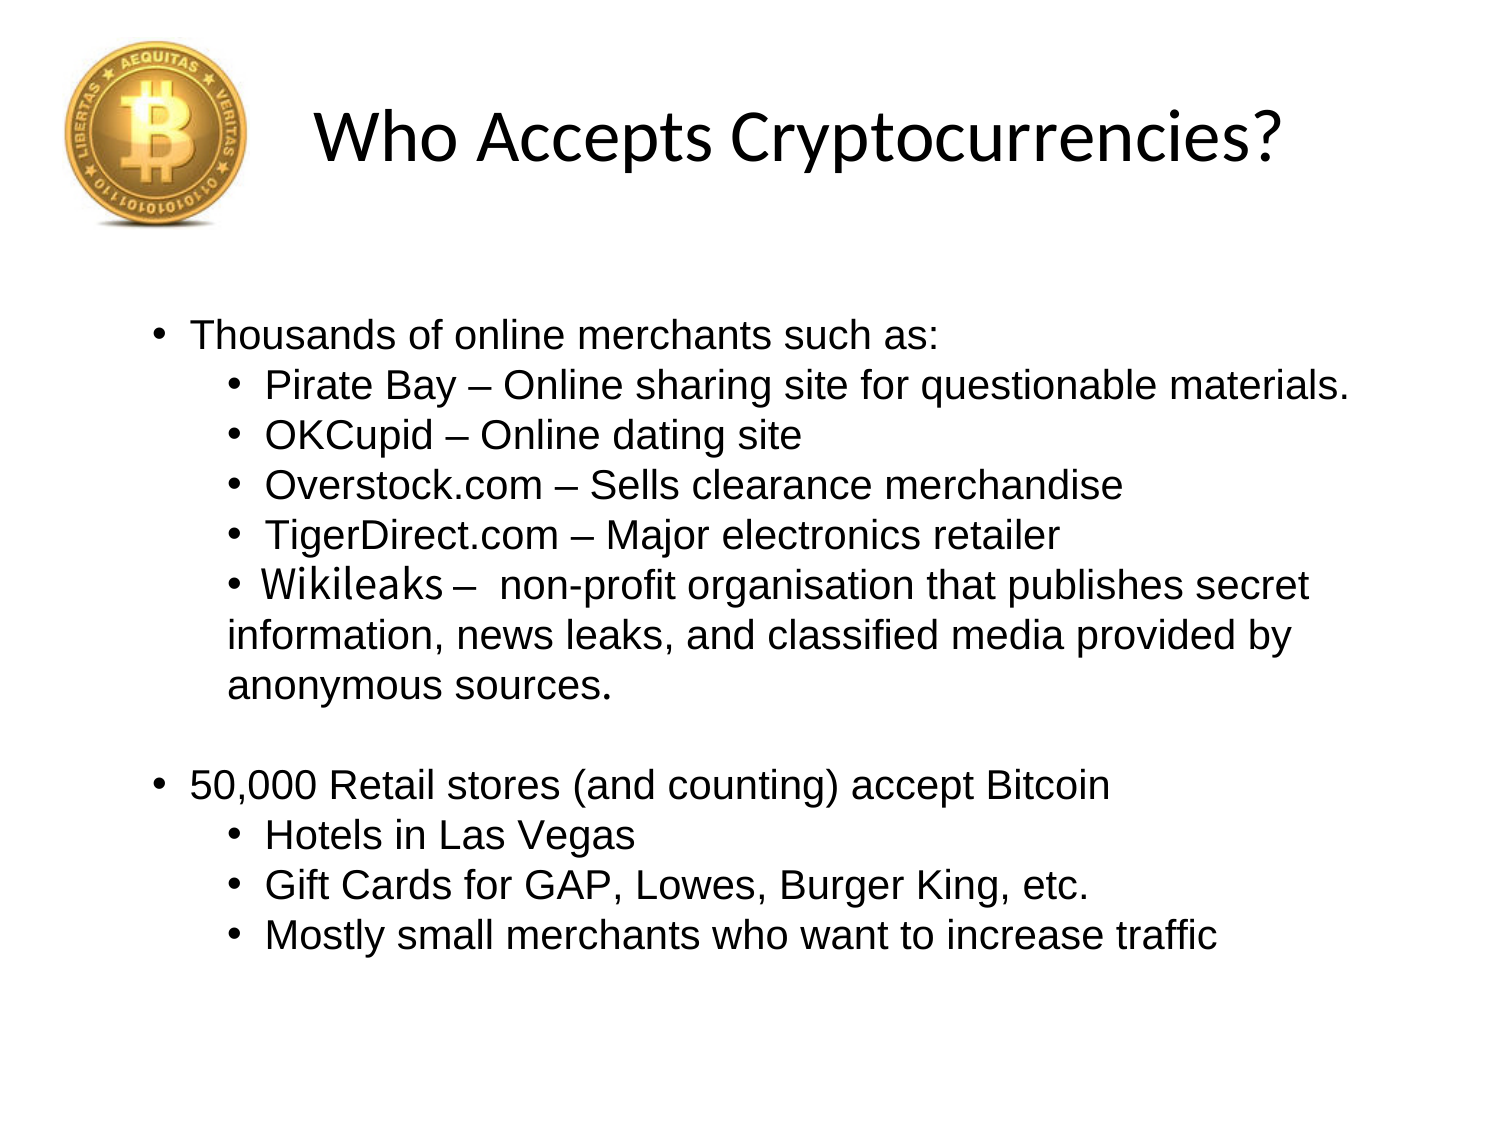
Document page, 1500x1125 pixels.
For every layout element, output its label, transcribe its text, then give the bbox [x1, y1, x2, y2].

picture [62, 37, 250, 230]
text_box Thousands of online merchants such as: Pirate Bay – Online sharing site for questionable materials. OKCupid – Online dating site Overstock.com – Sells clearance merchandise TigerDirect.com – Major electronics retailer Wikileaks – non-profit organisation that publishes secret information, news leaks, and classified media provided by anonymous sources. 50,000 Retail stores (and counting) accept Bitcoin Hotels in Las Vegas Gift Cards for GAP, Lowes, Burger King, etc. Mostly small merchants who want to increase traffic [137, 299, 1375, 966]
text_box Who Accepts Cryptocurrencies? [275, 37, 1326, 225]
